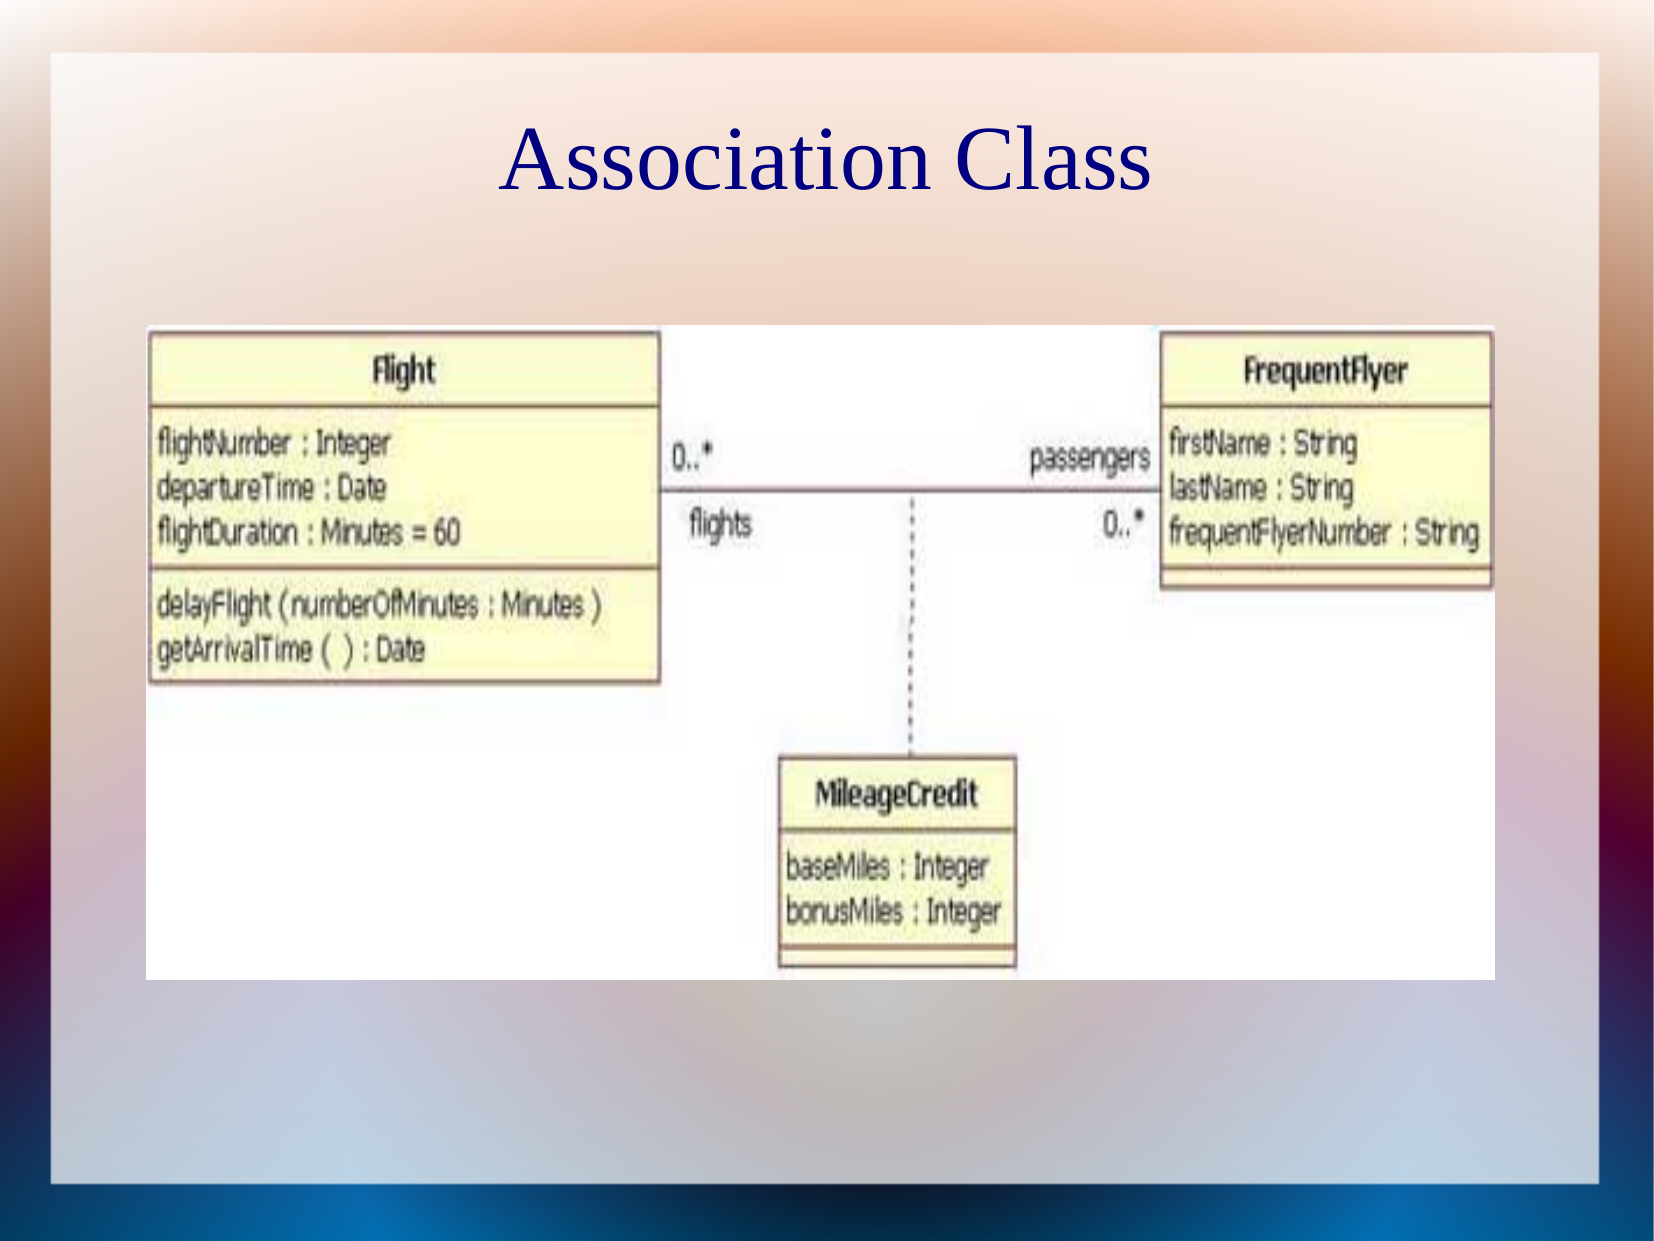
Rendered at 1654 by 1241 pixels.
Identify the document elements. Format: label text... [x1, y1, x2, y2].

title Association Class [82, 55, 1571, 263]
picture [0, 0, 1654, 1241]
